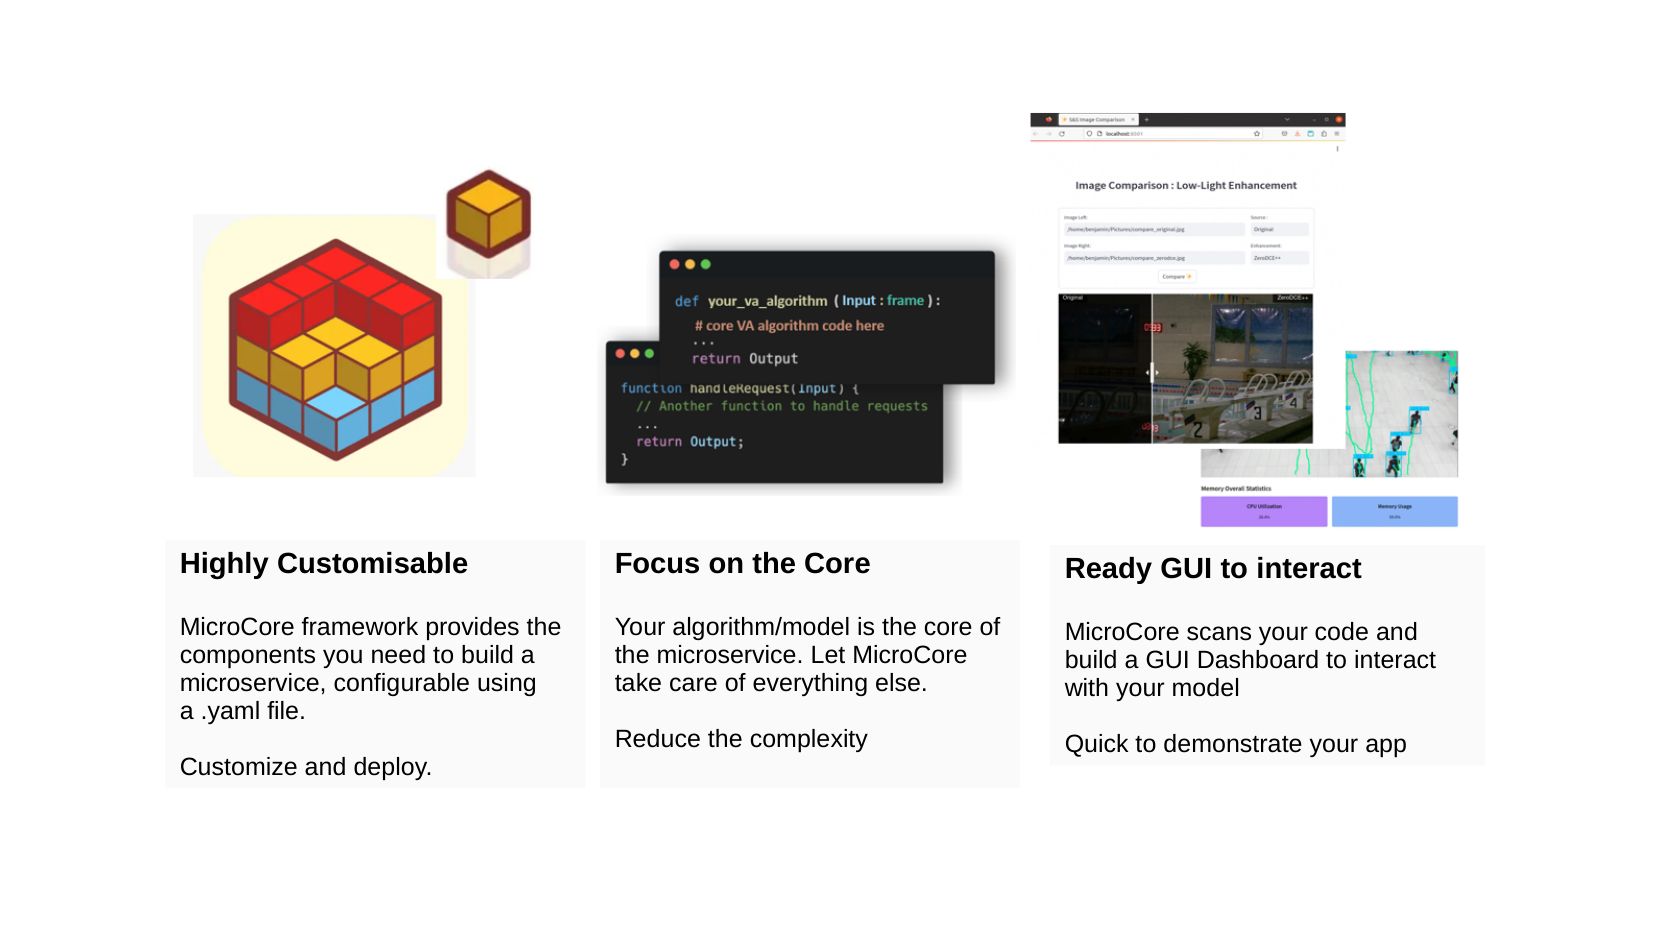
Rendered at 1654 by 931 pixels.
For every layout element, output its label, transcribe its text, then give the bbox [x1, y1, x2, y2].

picture [143, 89, 1501, 765]
text_box Ready GUI to interact MicroCore scans your code and build a GUI Dashboard to interact with your model Quick to demonstrate your app [1050, 545, 1486, 765]
text_box Highly Customisable MicroCore framework provides the components you need to build a microservice, configurable using a .yaml file. Customize and deploy. [165, 540, 586, 788]
text_box Focus on the Core Your algorithm/model is the core of the microservice. Let MicroCore take care of everything else. Reduce the complexity [600, 540, 1021, 788]
